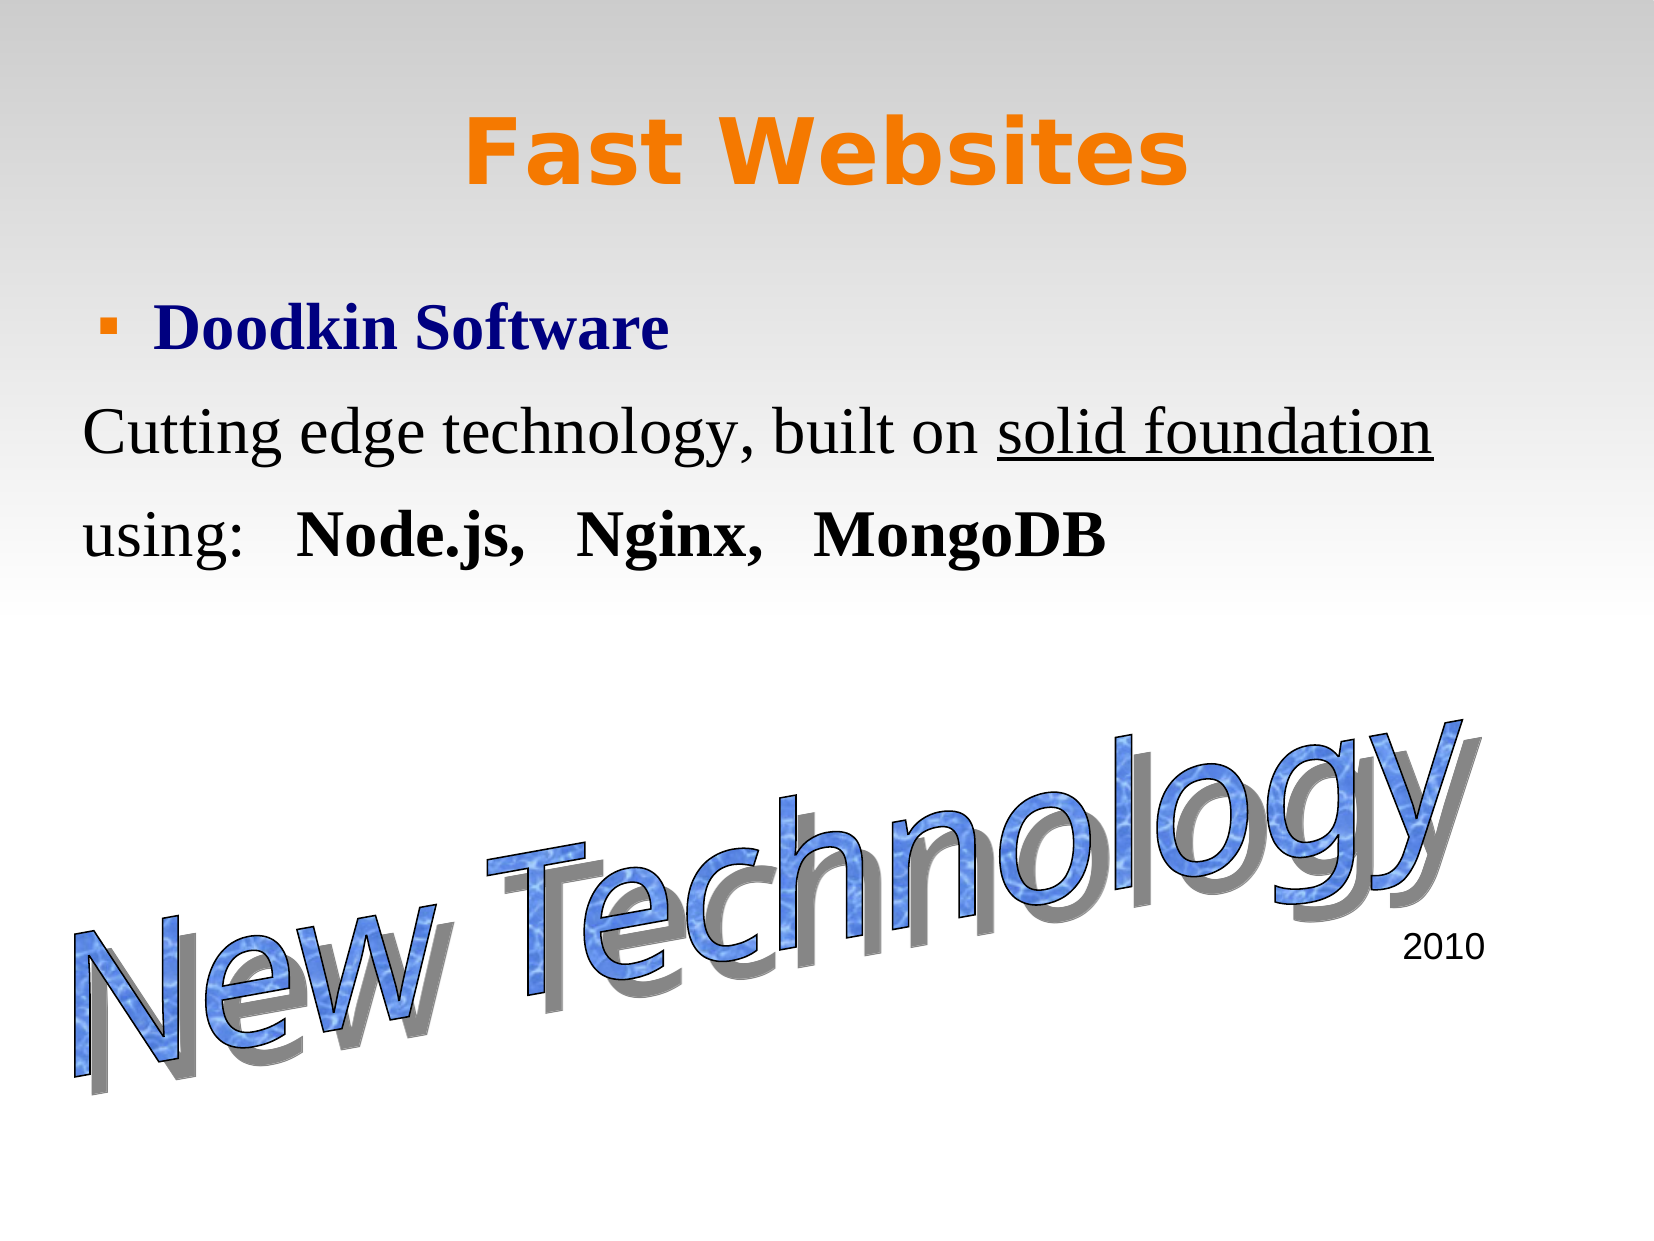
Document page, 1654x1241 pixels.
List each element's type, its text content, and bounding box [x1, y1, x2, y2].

text_box New Technology [1115, 734, 1132, 890]
text_box New Technology [1267, 739, 1354, 905]
text_box 2010 [1237, 918, 1501, 976]
text_box New Technology [74, 915, 179, 1077]
text_box New Technology [584, 867, 668, 980]
title Fast Websites [82, 49, 1571, 257]
text_box New Technology [1369, 719, 1463, 890]
text_box New Technology [686, 848, 759, 962]
text_box New Technology [779, 795, 863, 950]
text_box New Technology [296, 904, 437, 1032]
text_box New Technology [1157, 763, 1248, 877]
list Doodkin Software Cutting edge technology, built on solid foundation using: Node.js, Nginx, MongoDB [82, 290, 1571, 1109]
text_box New Technology [487, 842, 585, 996]
text_box New Technology [999, 792, 1091, 906]
text_box New Technology [892, 811, 976, 930]
text_box New Technology [205, 935, 290, 1048]
